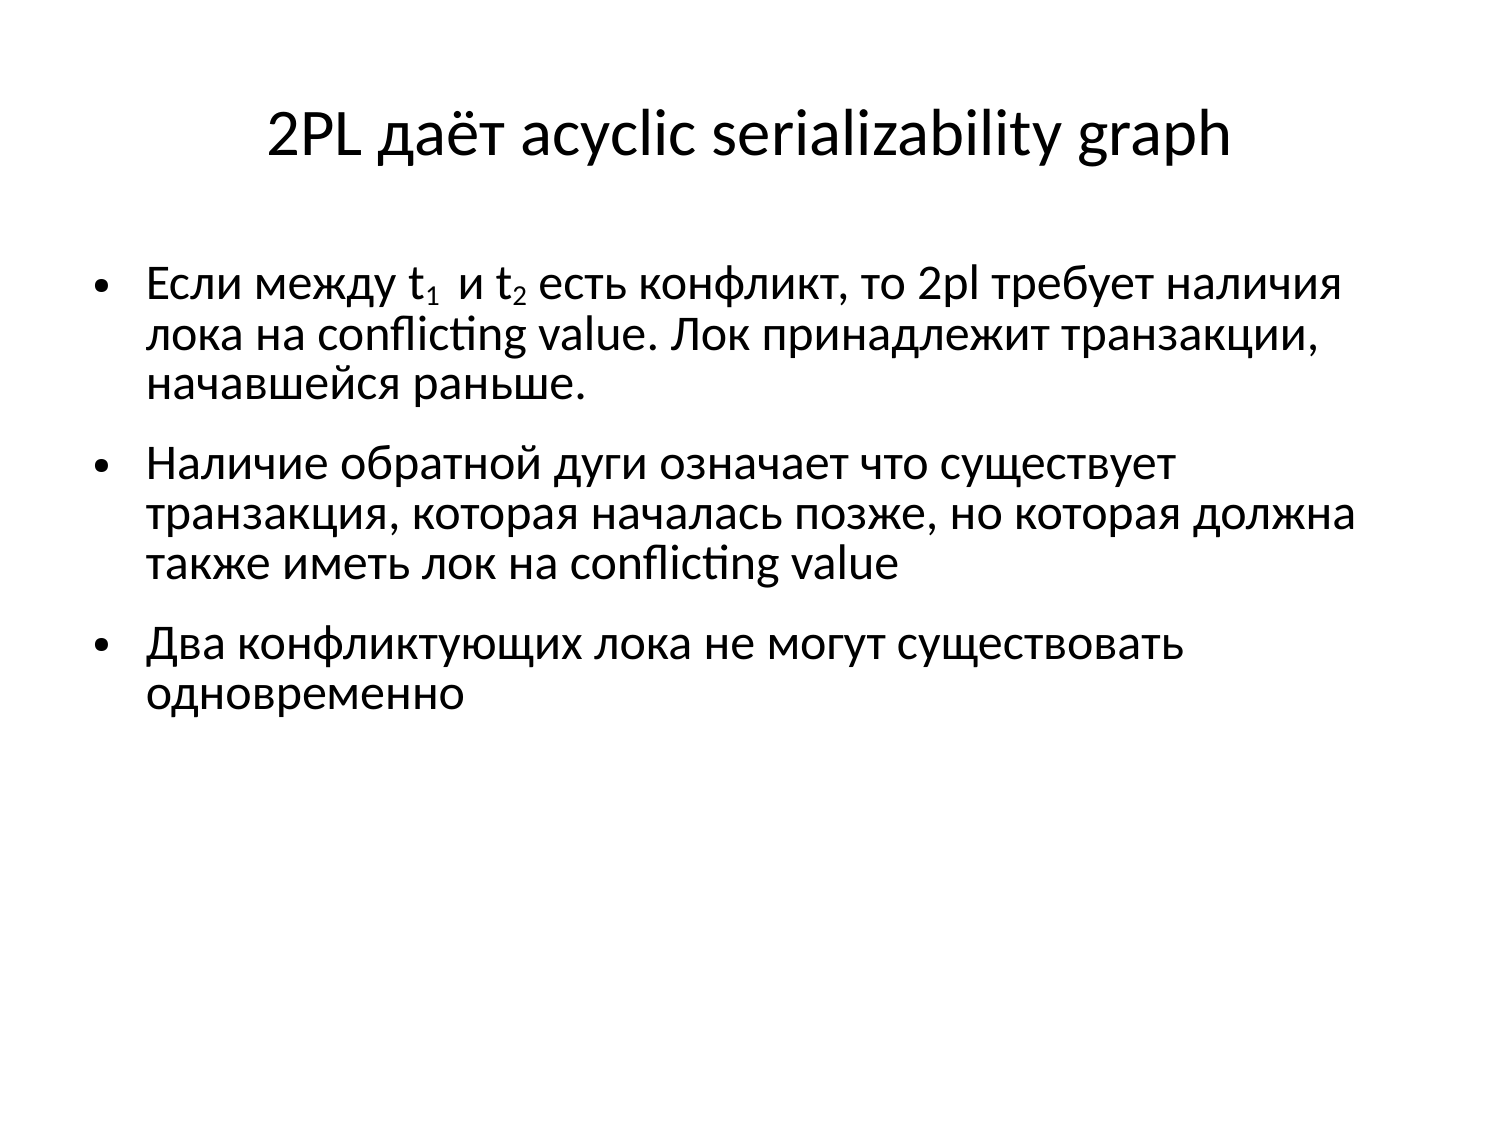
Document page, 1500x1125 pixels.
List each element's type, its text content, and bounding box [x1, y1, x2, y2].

list Если между t1 и t2 есть конфликт, то 2pl требует наличия лока на conflicting value. Лок принадлежит транзакции, начавшейся раньше. Наличие обратной дуги означает что существует транзакция, которая началась позже, но которая должна также иметь лок на conflicting value Два конфликтующих лока не могут существовать одновременно [75, 262, 1426, 974]
title 2PL даёт acyclic serializability graph [75, 45, 1425, 233]
